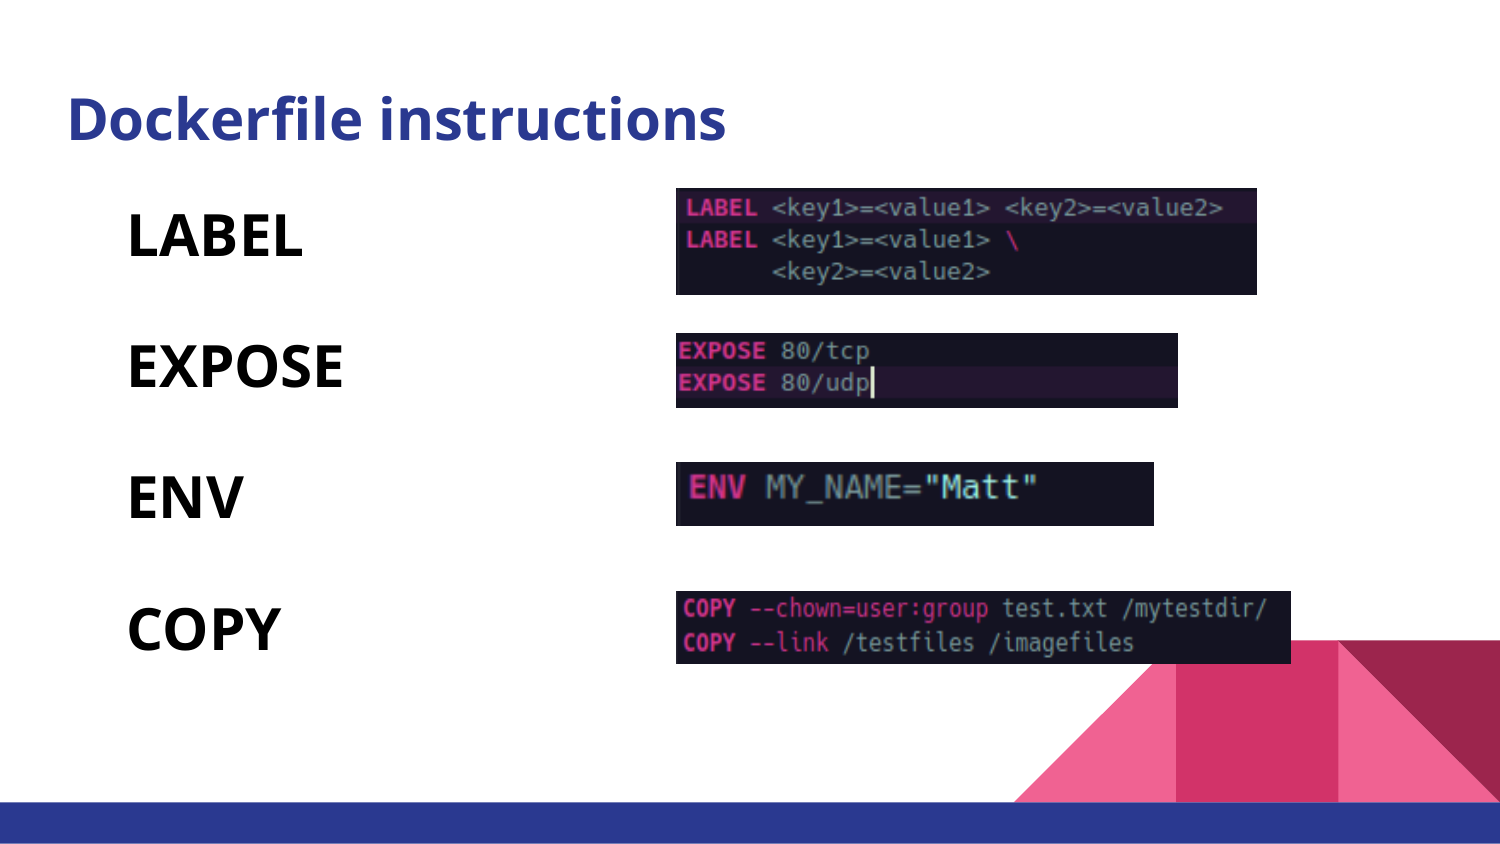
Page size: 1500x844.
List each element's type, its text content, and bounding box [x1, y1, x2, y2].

picture [676, 333, 1178, 408]
text_box LABEL [111, 183, 385, 284]
text_box COPY [111, 576, 385, 677]
picture [676, 188, 1257, 295]
title Dockerfile instructions [51, 67, 1449, 167]
text_box ENV [111, 445, 364, 546]
picture [676, 462, 1154, 526]
text_box EXPOSE [111, 314, 410, 415]
picture [676, 591, 1291, 664]
